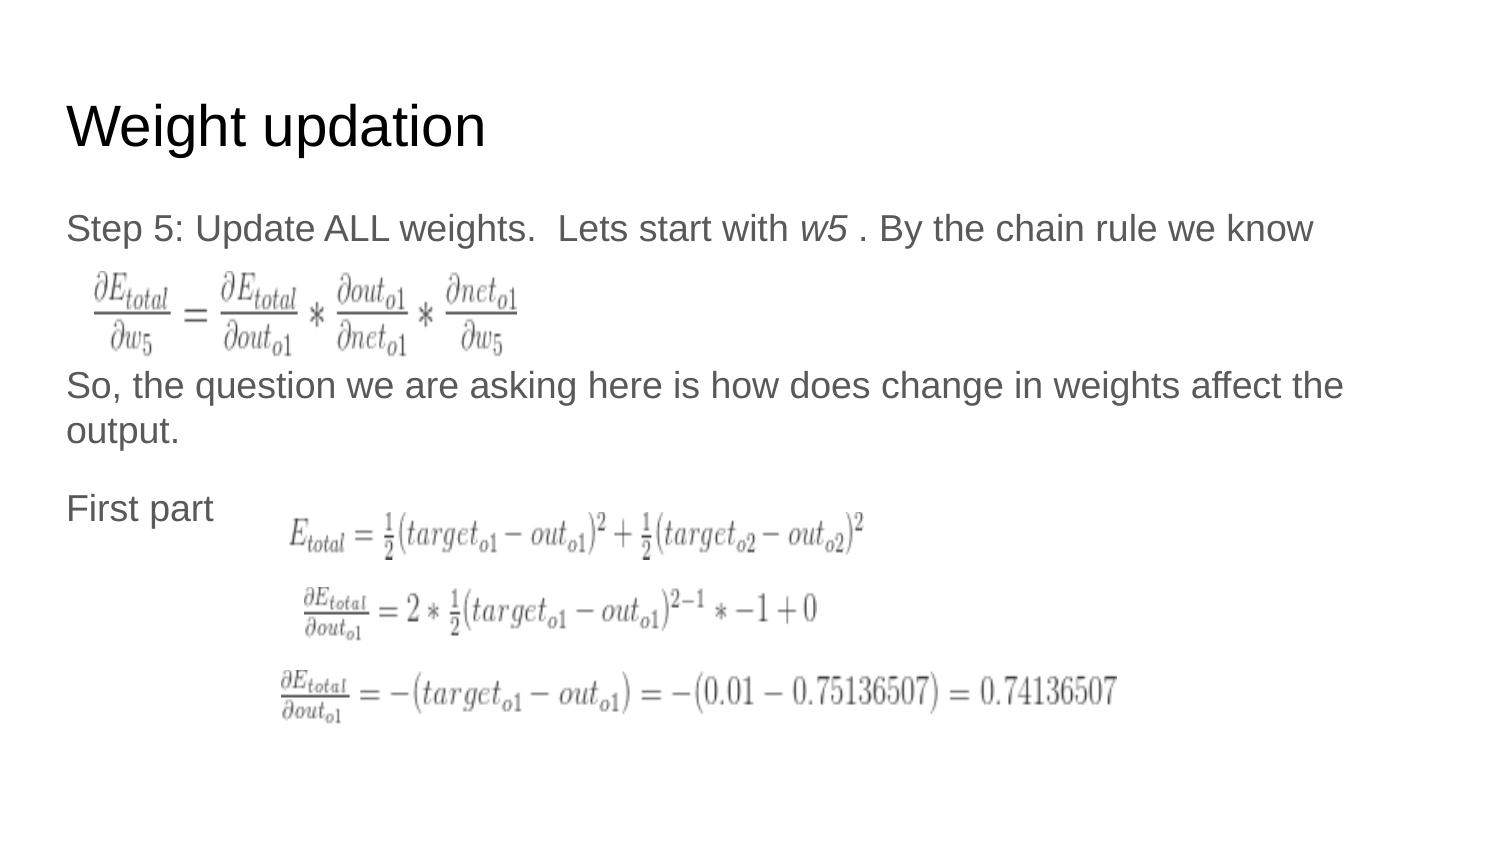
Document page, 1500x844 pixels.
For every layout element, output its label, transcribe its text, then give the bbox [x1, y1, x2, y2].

picture [281, 670, 1117, 726]
picture [288, 512, 864, 560]
title Weight updation [51, 72, 1449, 167]
list Step 5: Update ALL weights. Lets start with w5 . By the chain rule we know So, the question we are asking here is how does change in weights affect the output. First part [51, 189, 1449, 750]
picture [304, 587, 817, 643]
picture [94, 271, 517, 359]
